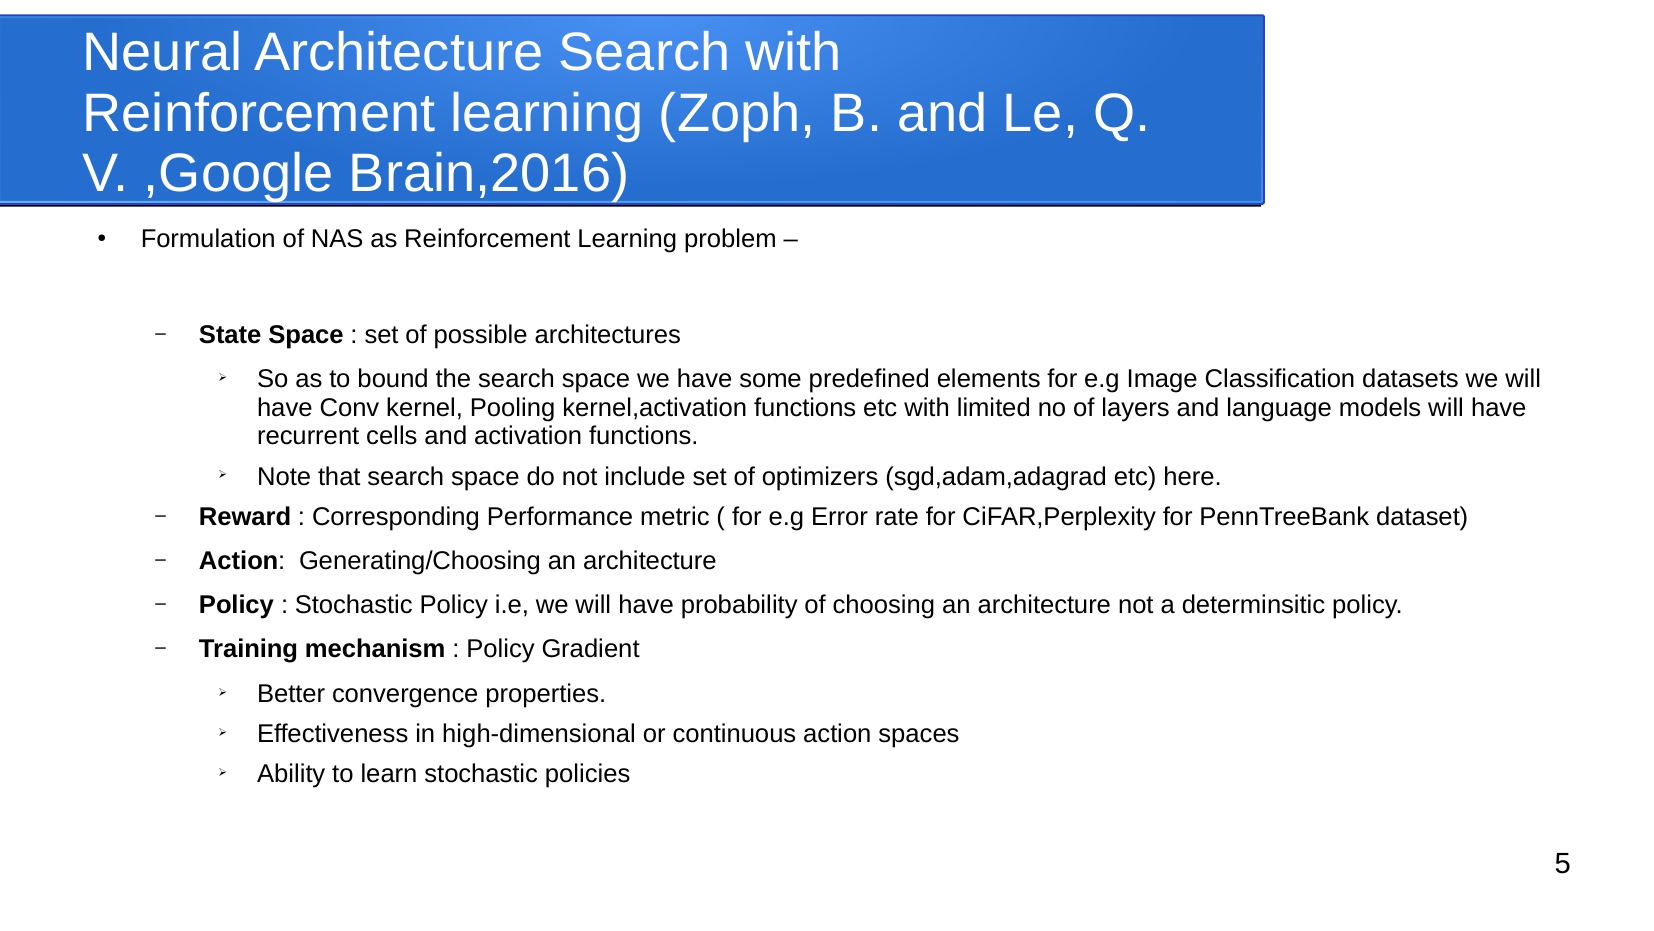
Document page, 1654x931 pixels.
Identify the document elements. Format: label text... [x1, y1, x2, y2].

list Formulation of NAS as Reinforcement Learning problem – State Space : set of possible architectures So as to bound the search space we have some predefined elements for e.g Image Classification datasets we will have Conv kernel, Pooling kernel,activation functions etc with limited no of layers and language models will have recurrent cells and activation functions. Note that search space do not include set of optimizers (sgd,adam,adagrad etc) here. Reward : Corresponding Performance metric ( for e.g Error rate for CiFAR,Perplexity for PennTreeBank dataset) Action: Generating/Choosing an architecture Policy : Stochastic Policy i.e, we will have probability of choosing an architecture not a determinsitic policy. Training mechanism : Policy Gradient Better convergence properties. Effectiveness in high-dimensional or continuous action spaces Ability to learn stochastic policies [82, 224, 1571, 886]
title Neural Architecture Search with Reinforcement learning (Zoph, B. and Le, Q. V. ,Google Brain,2016) [82, 21, 1235, 204]
